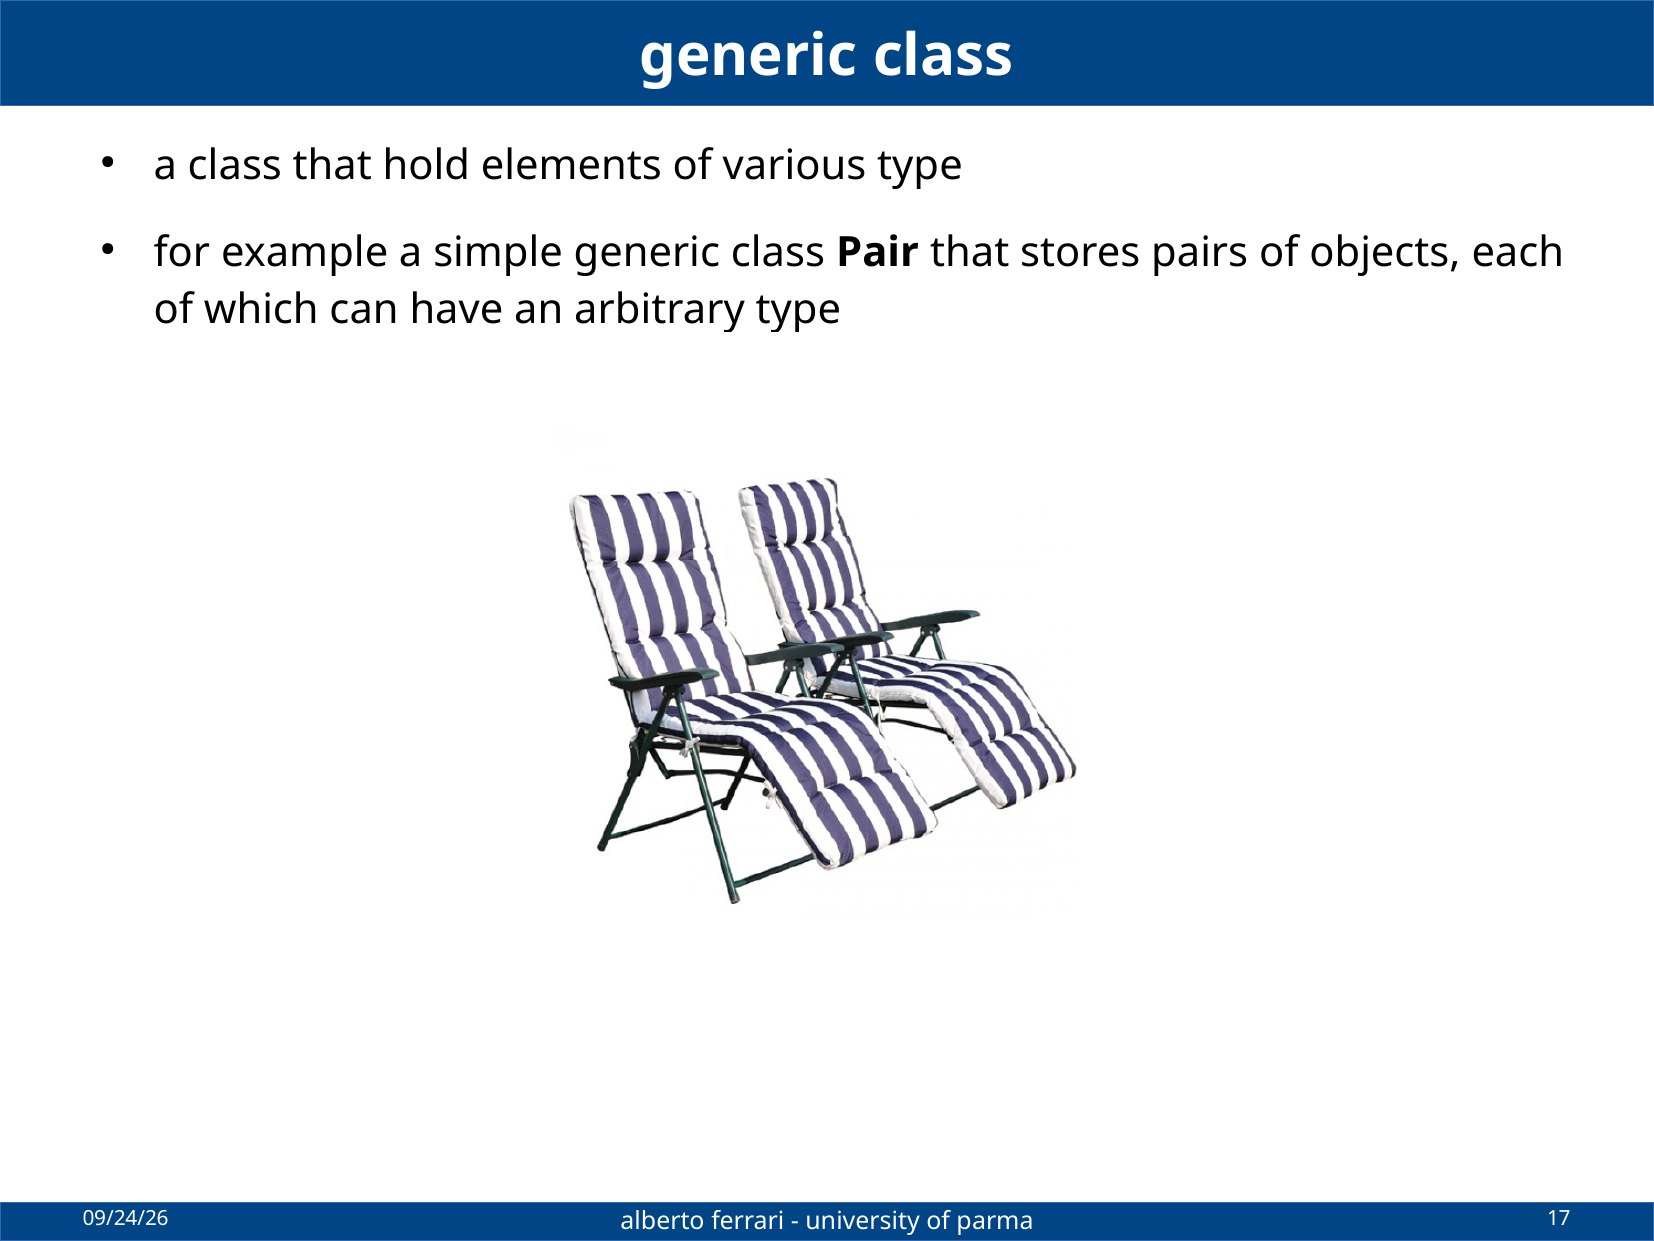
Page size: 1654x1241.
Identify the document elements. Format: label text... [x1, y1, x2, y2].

list a class that hold elements of various type for example a simple generic class Pair that stores pairs of objects, each of which can have an arbitrary type [82, 135, 1571, 855]
picture [555, 332, 1079, 1006]
title generic class [0, 0, 1654, 106]
